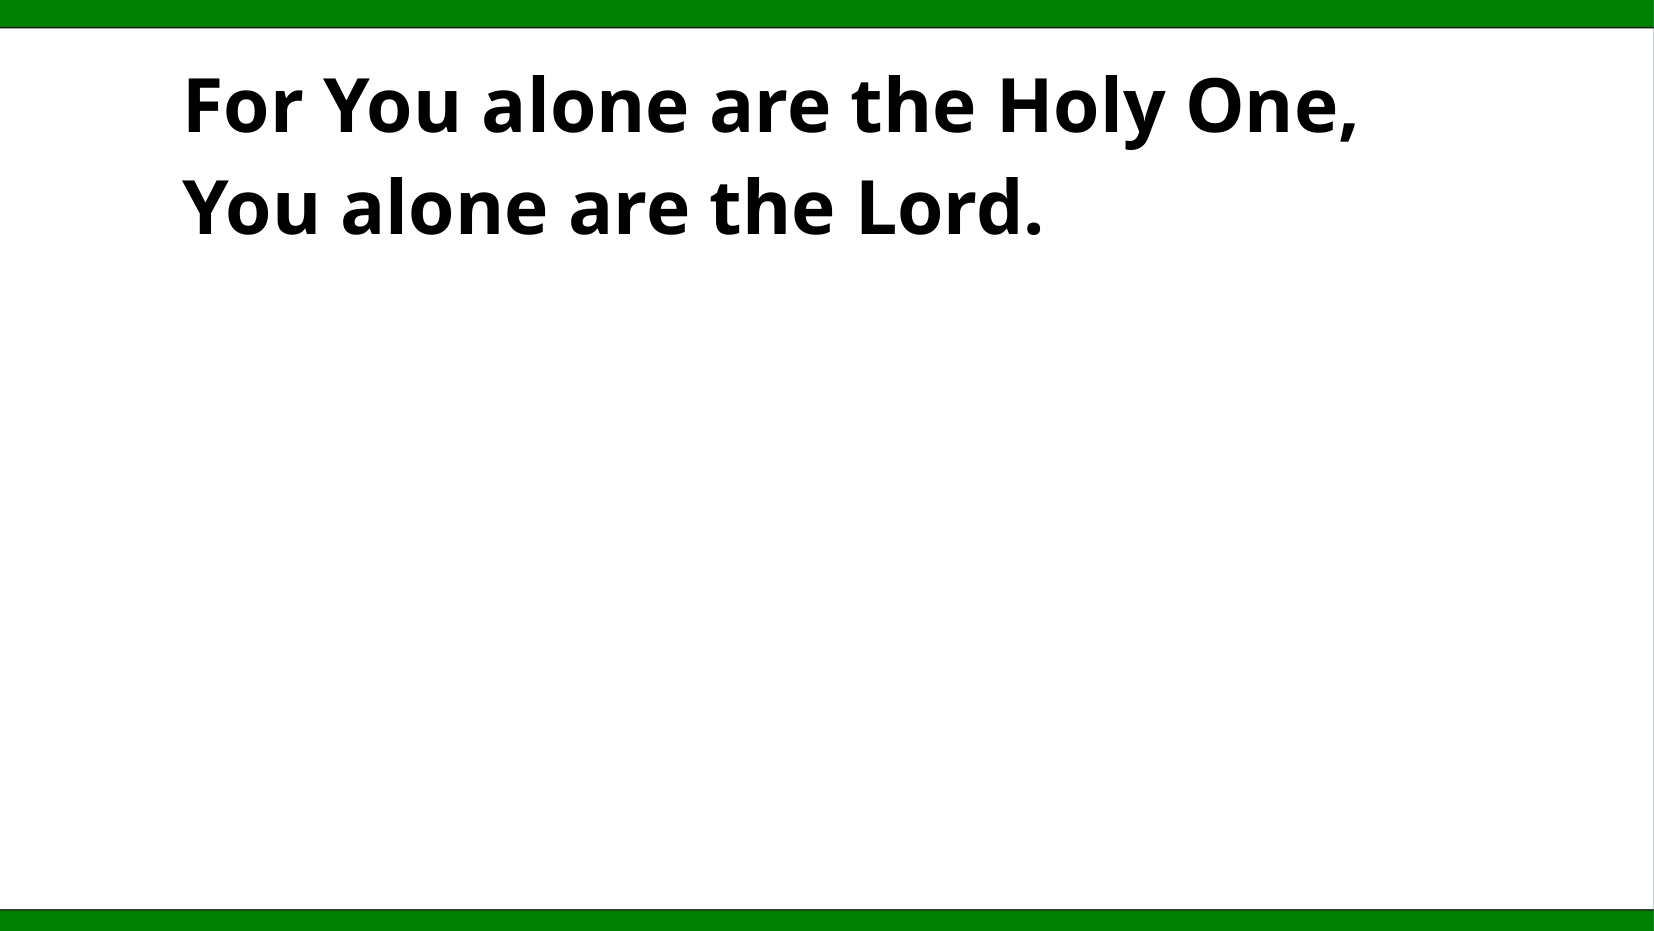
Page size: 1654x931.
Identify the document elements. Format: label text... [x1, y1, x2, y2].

picture [0, 0, 1654, 931]
text_box For You alone are the Holy One, You alone are the Lord. [90, 45, 1561, 286]
